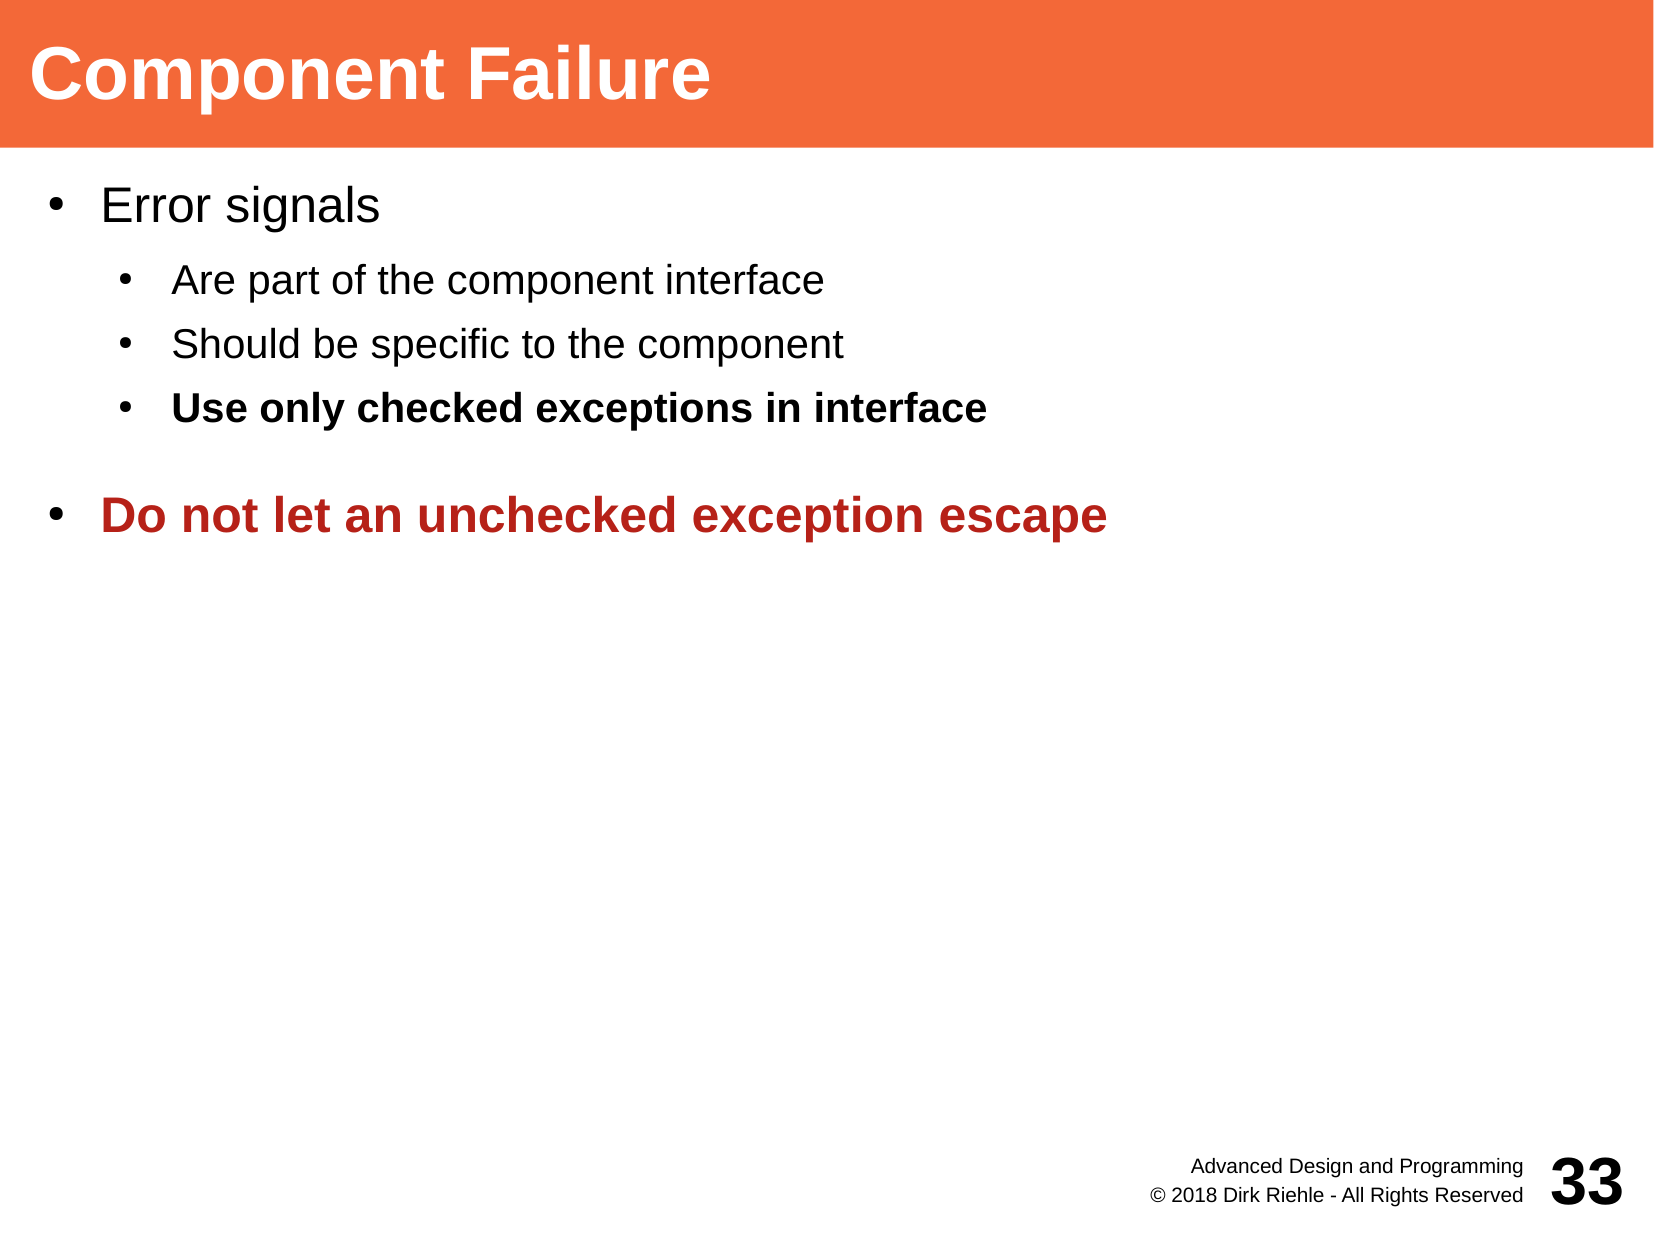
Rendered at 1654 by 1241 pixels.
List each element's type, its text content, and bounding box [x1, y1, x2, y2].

title Component Failure [0, 0, 1654, 148]
list Error signals Are part of the component interface Should be specific to the component Use only checked exceptions in interface Do not let an unchecked exception escape [29, 177, 1625, 1063]
